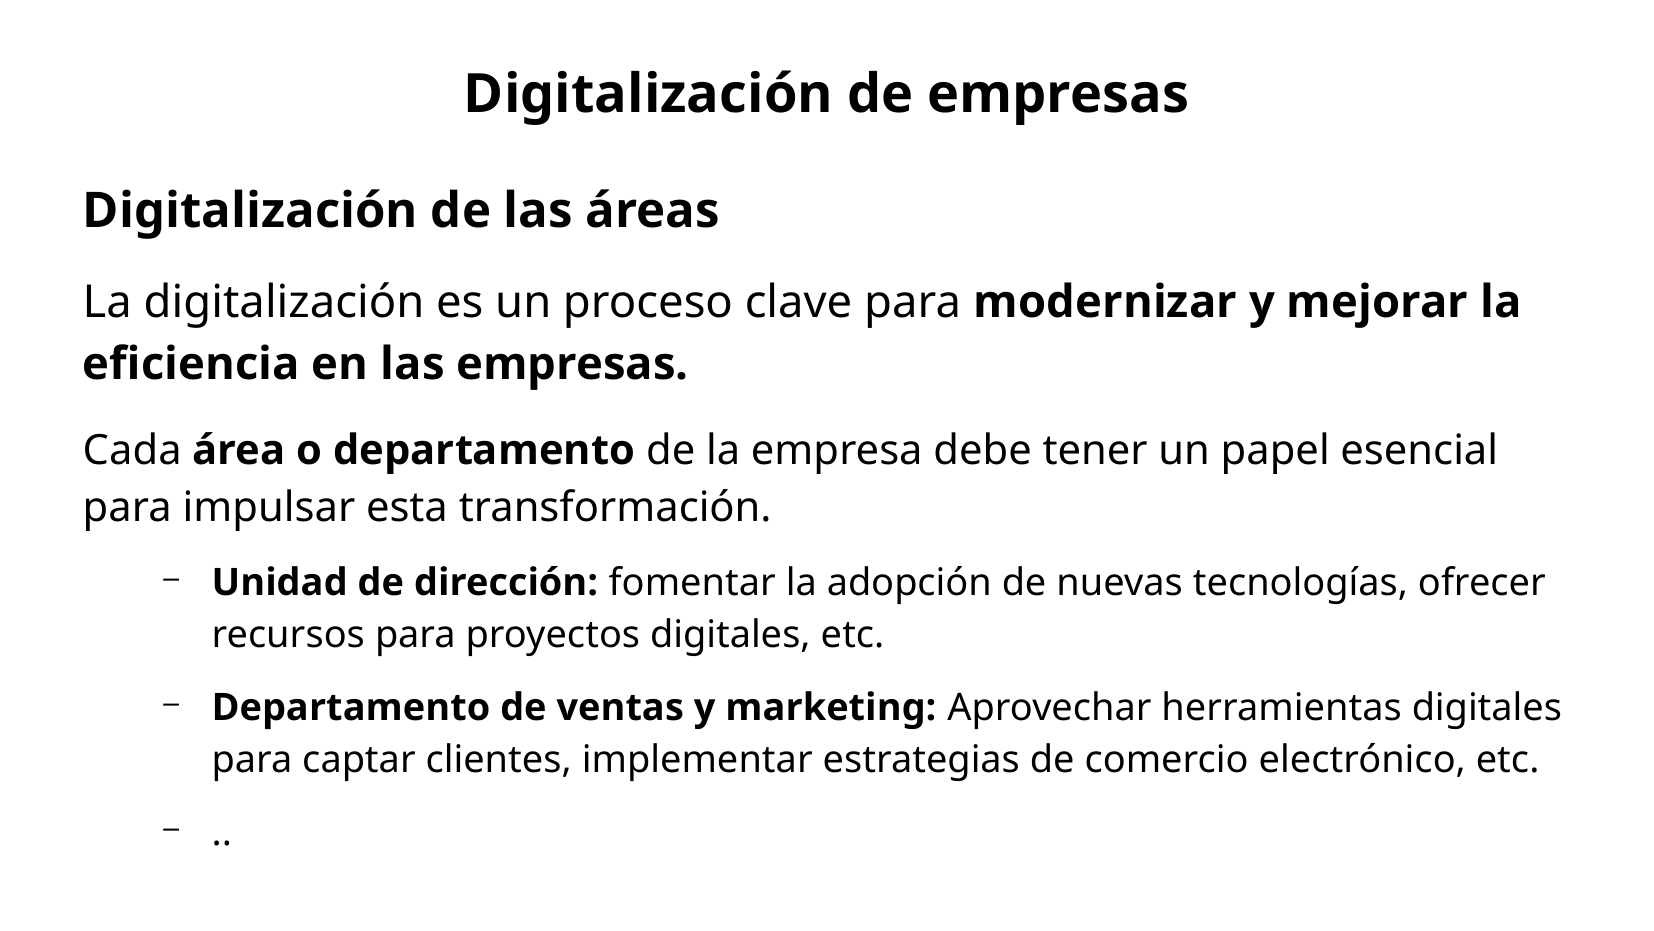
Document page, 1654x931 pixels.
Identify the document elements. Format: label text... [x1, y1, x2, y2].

list Digitalización de las áreas La digitalización es un proceso clave para modernizar y mejorar la eficiencia en las empresas. Cada área o departamento de la empresa debe tener un papel esencial para impulsar esta transformación. Unidad de dirección: fomentar la adopción de nuevas tecnologías, ofrecer recursos para proyectos digitales, etc. Departamento de ventas y marketing: Aprovechar herramientas digitales para captar clientes, implementar estrategias de comercio electrónico, etc. .. [82, 174, 1571, 869]
title Digitalización de empresas [82, 13, 1571, 169]
